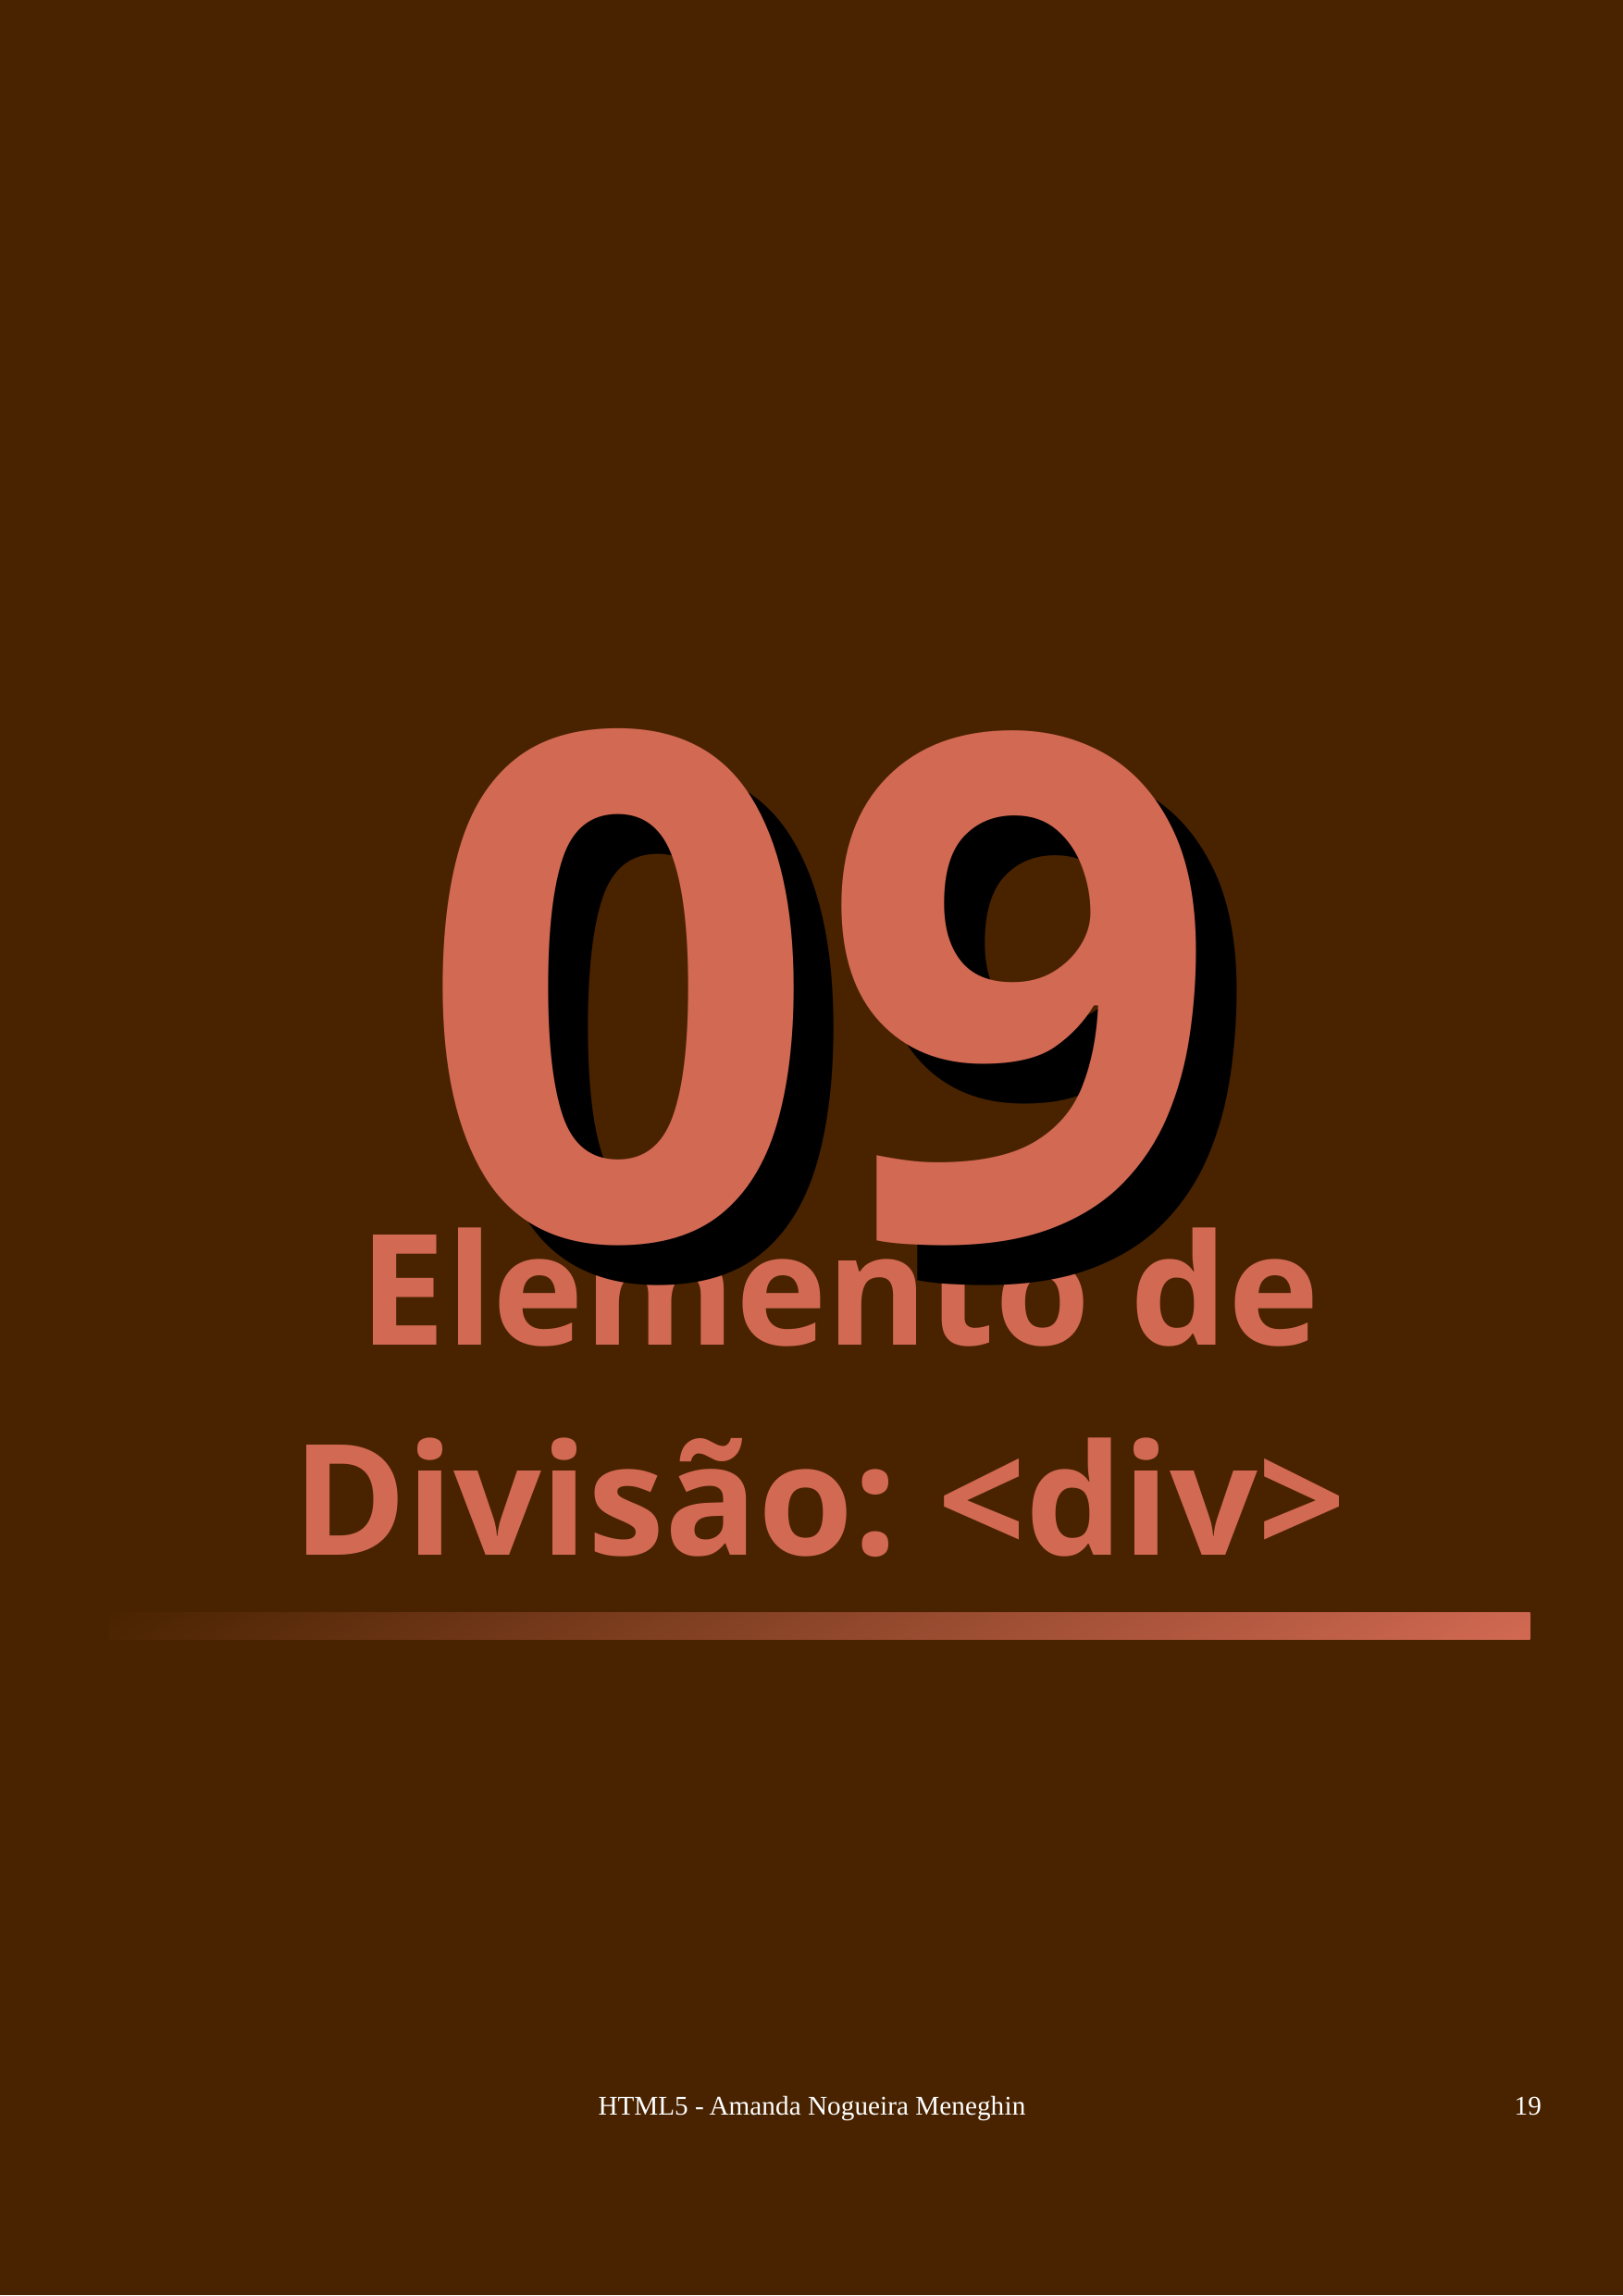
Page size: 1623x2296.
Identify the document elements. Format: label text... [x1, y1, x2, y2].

text_box 09 [164, 546, 1476, 1385]
text_box Elemento de Divisão: <div> [109, 1202, 1530, 1578]
text_box [109, 1612, 1530, 1640]
